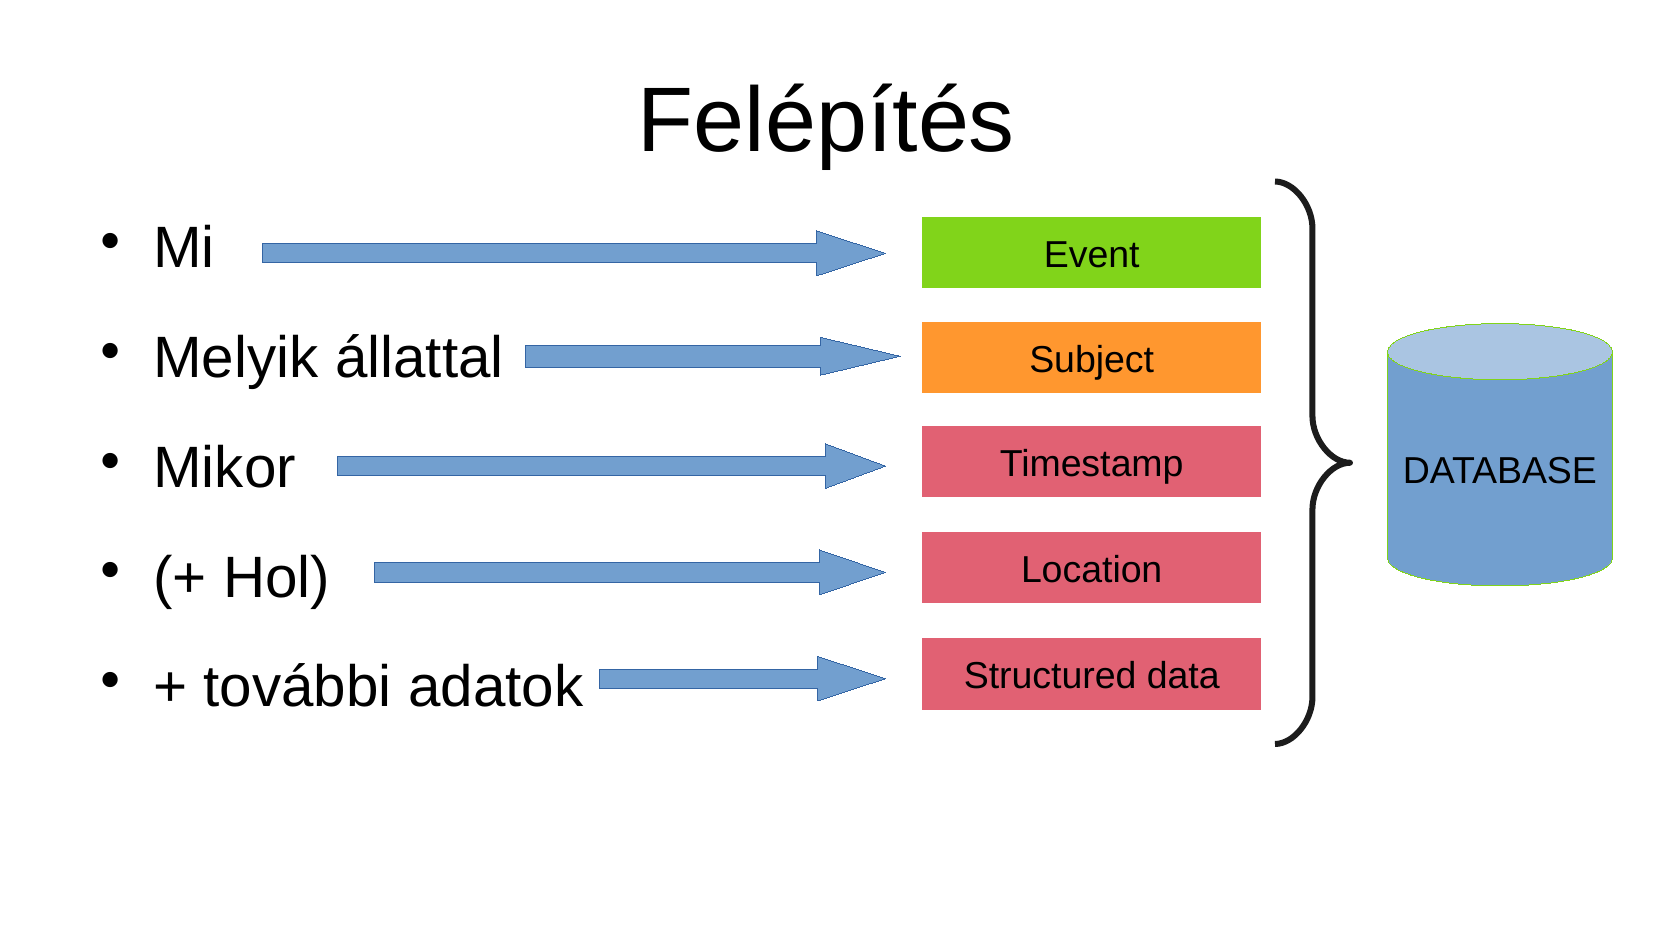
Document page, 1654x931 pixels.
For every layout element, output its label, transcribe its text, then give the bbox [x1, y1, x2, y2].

text_box Subject [922, 322, 1261, 393]
text_box [525, 337, 901, 376]
list Mi Melyik állattal Mikor (+ Hol) + további adatok [82, 198, 1335, 739]
text_box [374, 549, 886, 595]
text_box [599, 656, 886, 701]
text_box [337, 443, 886, 489]
text_box DATABASE [1387, 354, 1613, 586]
text_box Timestamp [922, 426, 1261, 497]
title Felépítés [82, 37, 1571, 193]
list Mi Melyik állattal Mikor (+ Hol) + további adatok [1297, 198, 1571, 739]
text_box Event [922, 217, 1261, 288]
text_box Location [922, 532, 1261, 603]
text_box [262, 230, 886, 276]
text_box Structured data [922, 638, 1261, 710]
